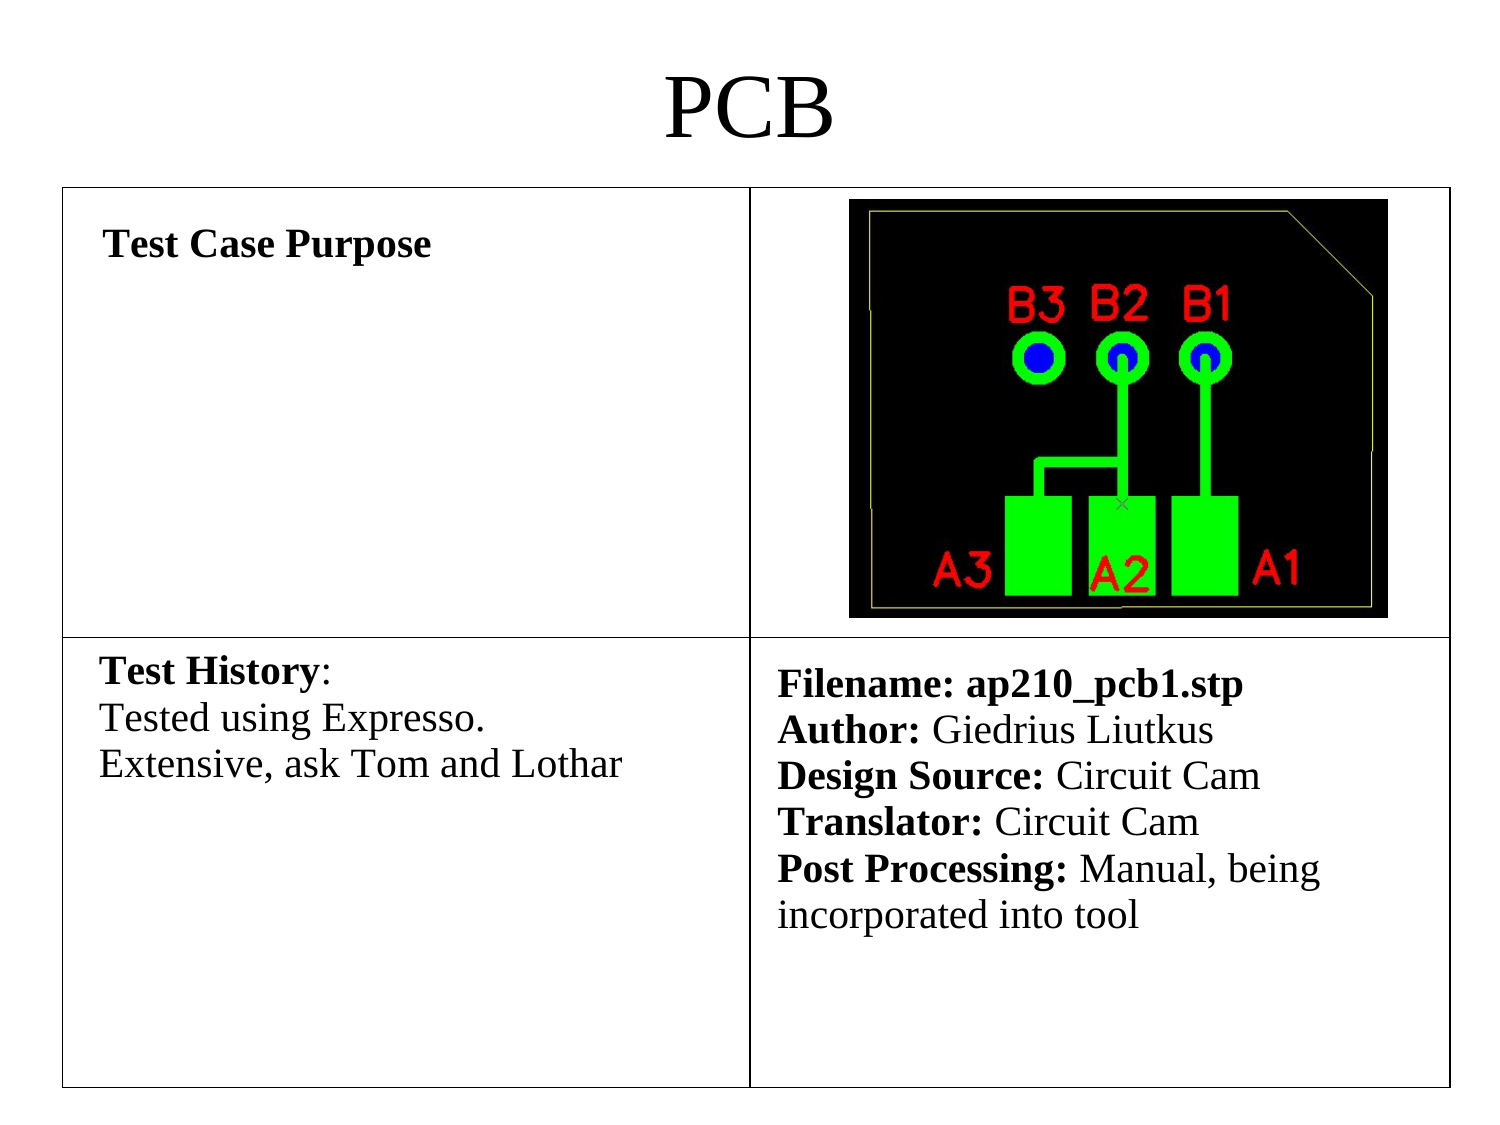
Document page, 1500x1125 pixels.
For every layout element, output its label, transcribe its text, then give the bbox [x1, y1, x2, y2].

text_box Test History: Tested using Expresso. Extensive, ask Tom and Lothar [84, 639, 638, 795]
picture [849, 199, 1388, 618]
text_box Filename: ap210_pcb1.stp Author: Giedrius Liutkus Design Source: Circuit Cam Translator: Circuit Cam Post Processing: Manual, being incorporated into tool [762, 652, 1426, 1056]
title PCB [112, 12, 1388, 201]
text_box Test Case Purpose [87, 212, 676, 347]
